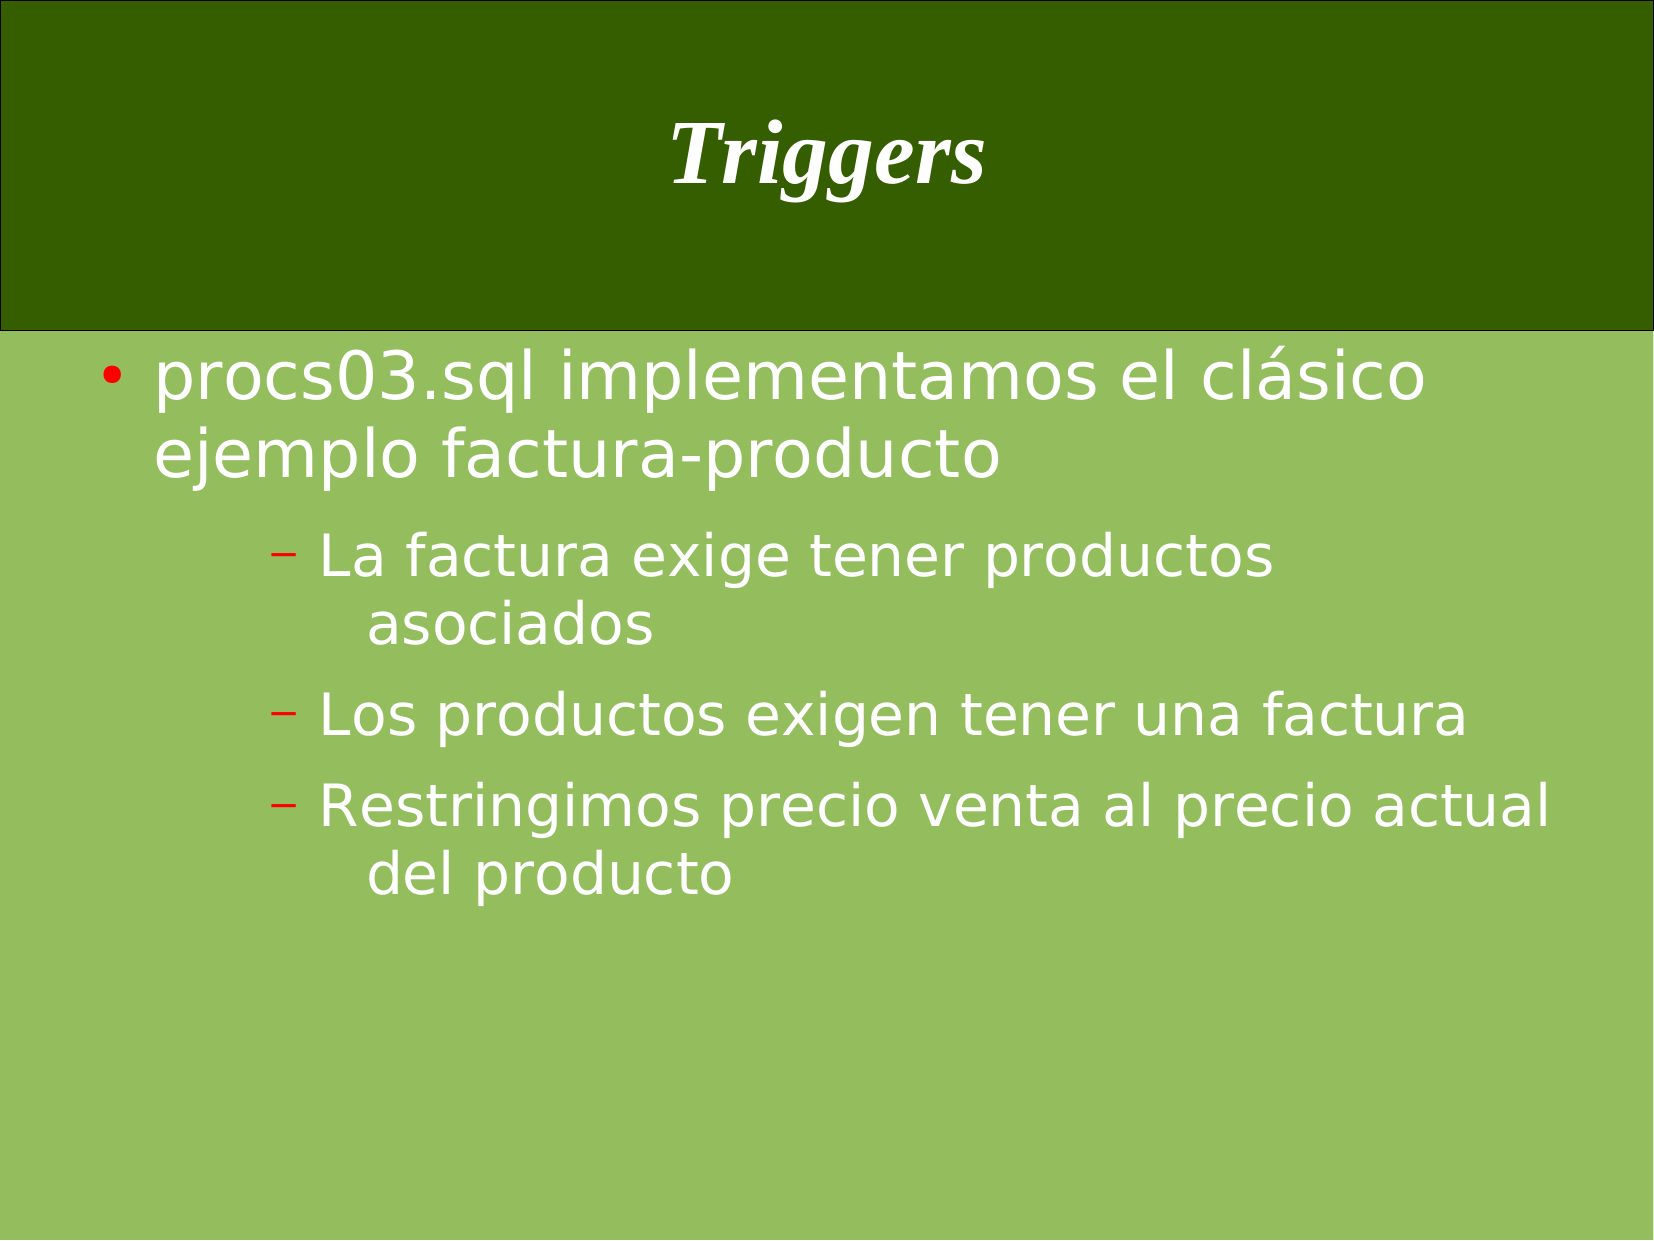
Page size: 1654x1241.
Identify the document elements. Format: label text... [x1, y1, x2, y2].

title Triggers [82, 49, 1571, 257]
list procs03.sql implementamos el clásico ejemplo factura-producto La factura exige tener productos asociados Los productos exigen tener una factura Restringimos precio venta al precio actual del producto [82, 337, 1571, 1057]
